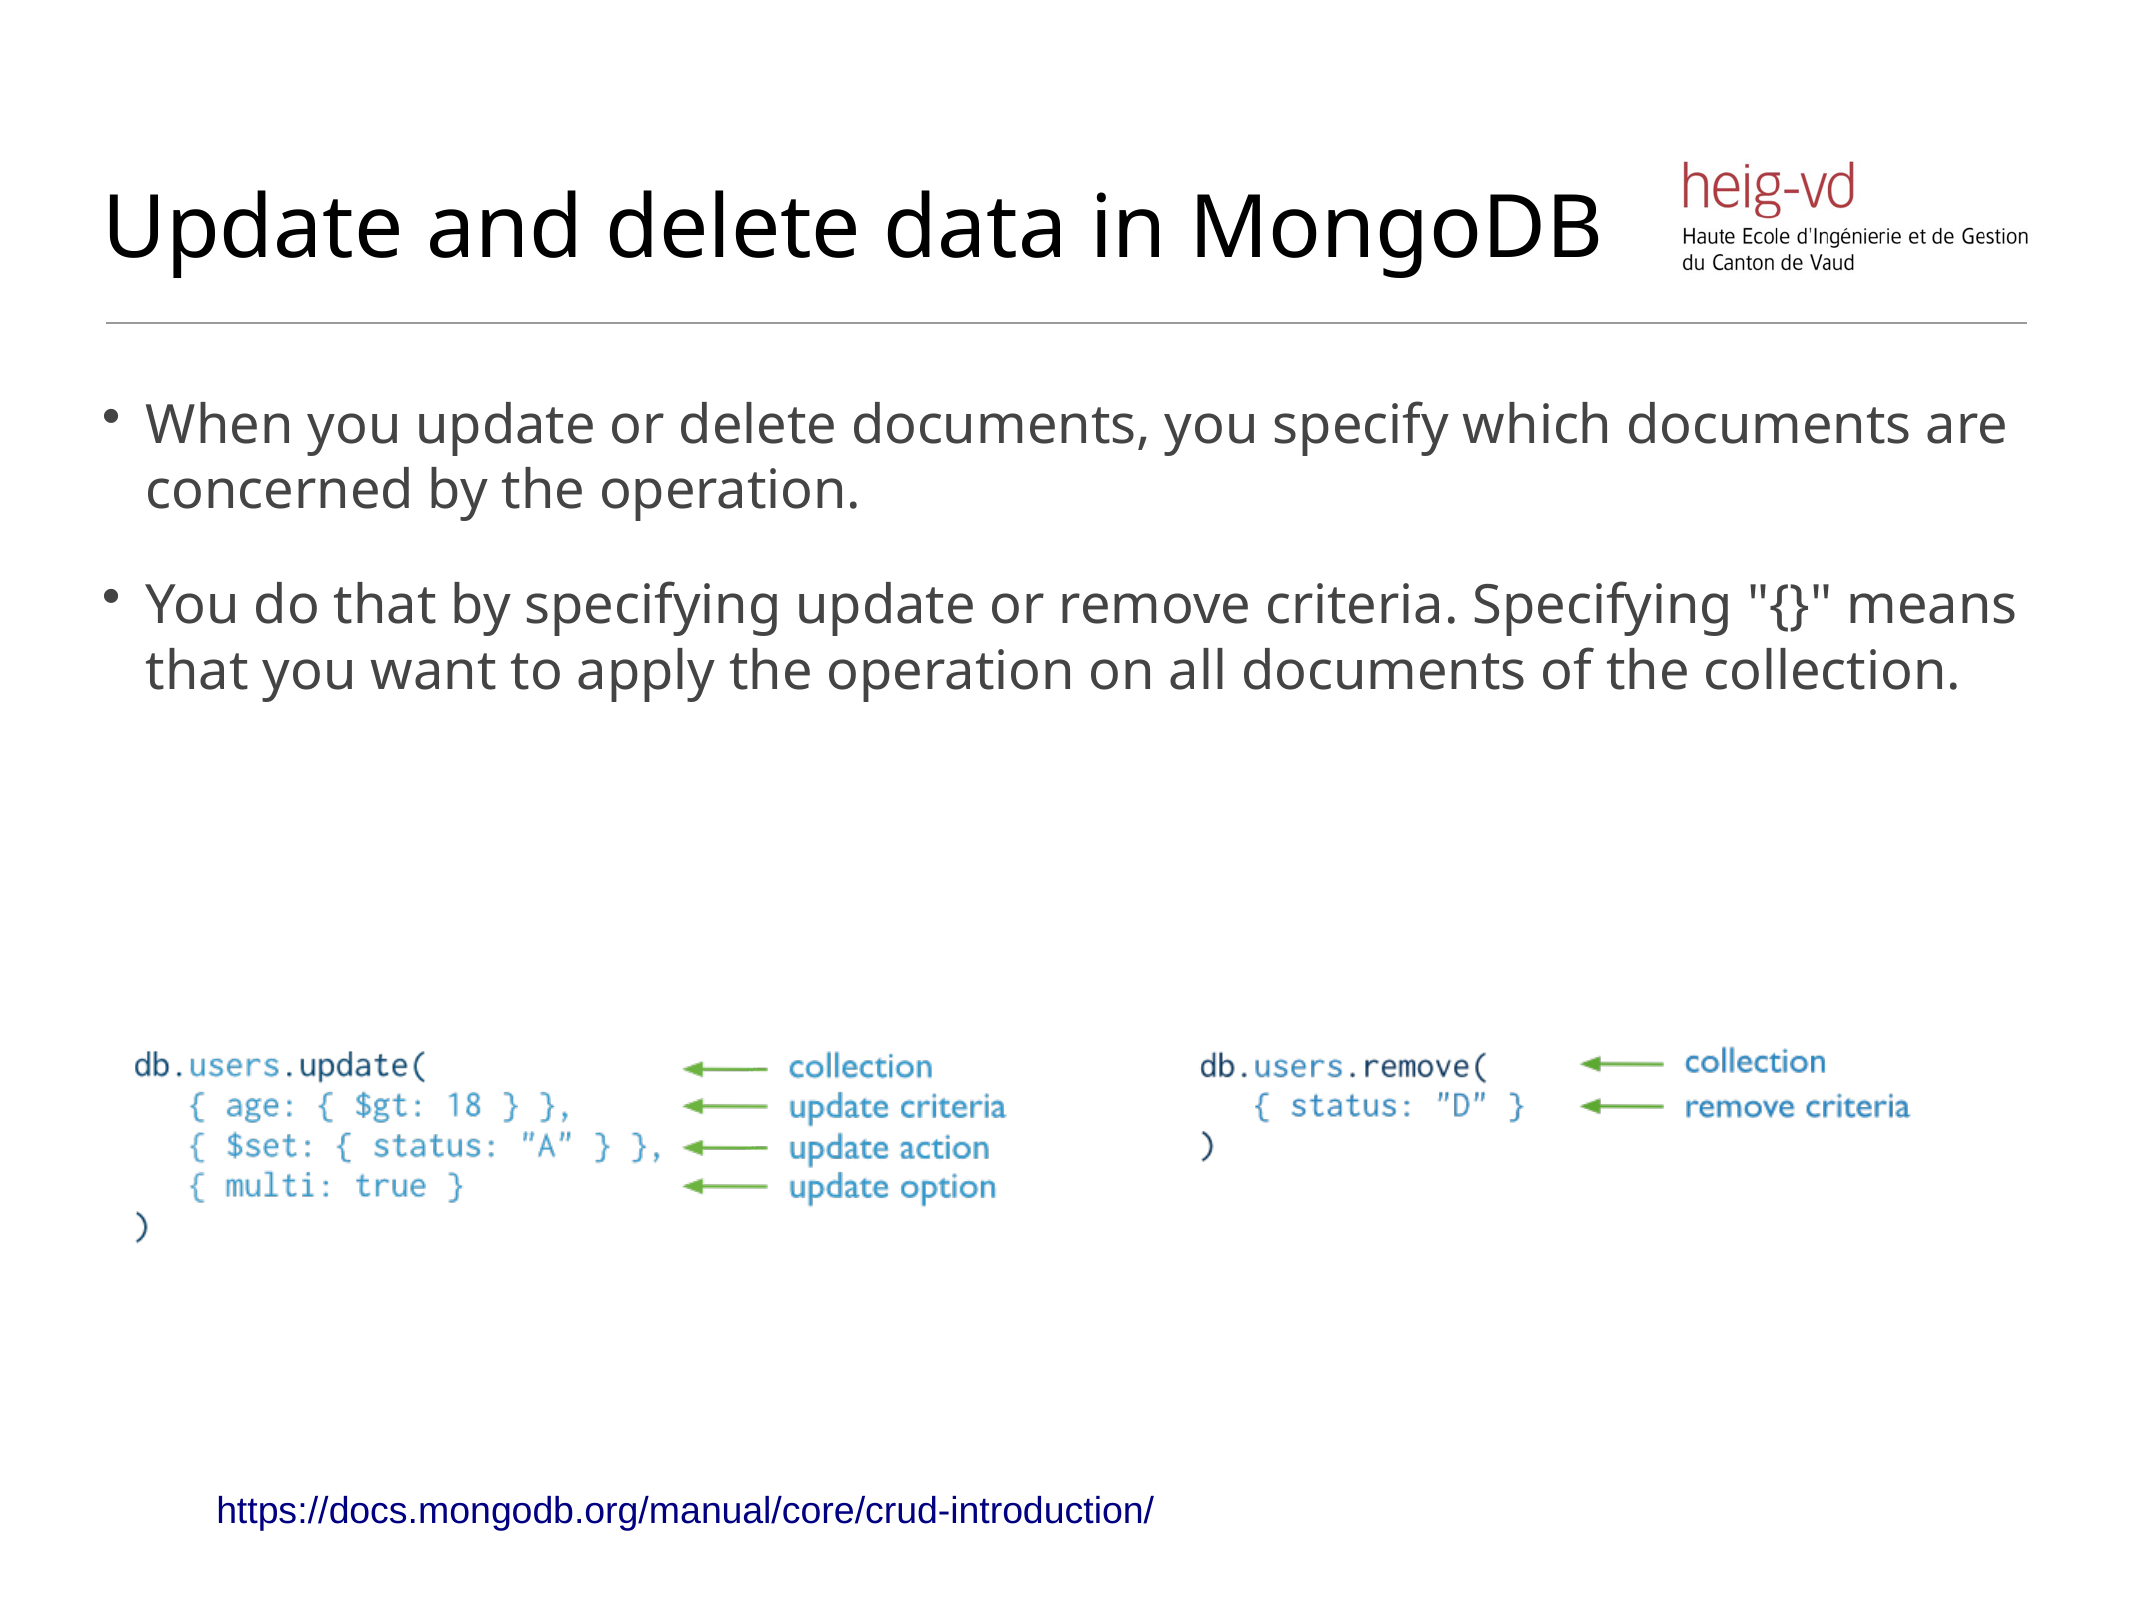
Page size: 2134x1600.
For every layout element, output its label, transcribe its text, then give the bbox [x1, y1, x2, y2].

text_box https://docs.mongodb.org/manual/core/crud-introduction/ [207, 1477, 1926, 1540]
picture [122, 1032, 1040, 1263]
title Update and delete data in MongoDB [93, 54, 2040, 284]
picture [1188, 1032, 1941, 1183]
list When you update or delete documents, you specify which documents are concerned by the operation. You do that by specifying update or remove criteria. Specifying "{}" means that you want to apply the operation on all documents of the collection. [93, 381, 2040, 935]
